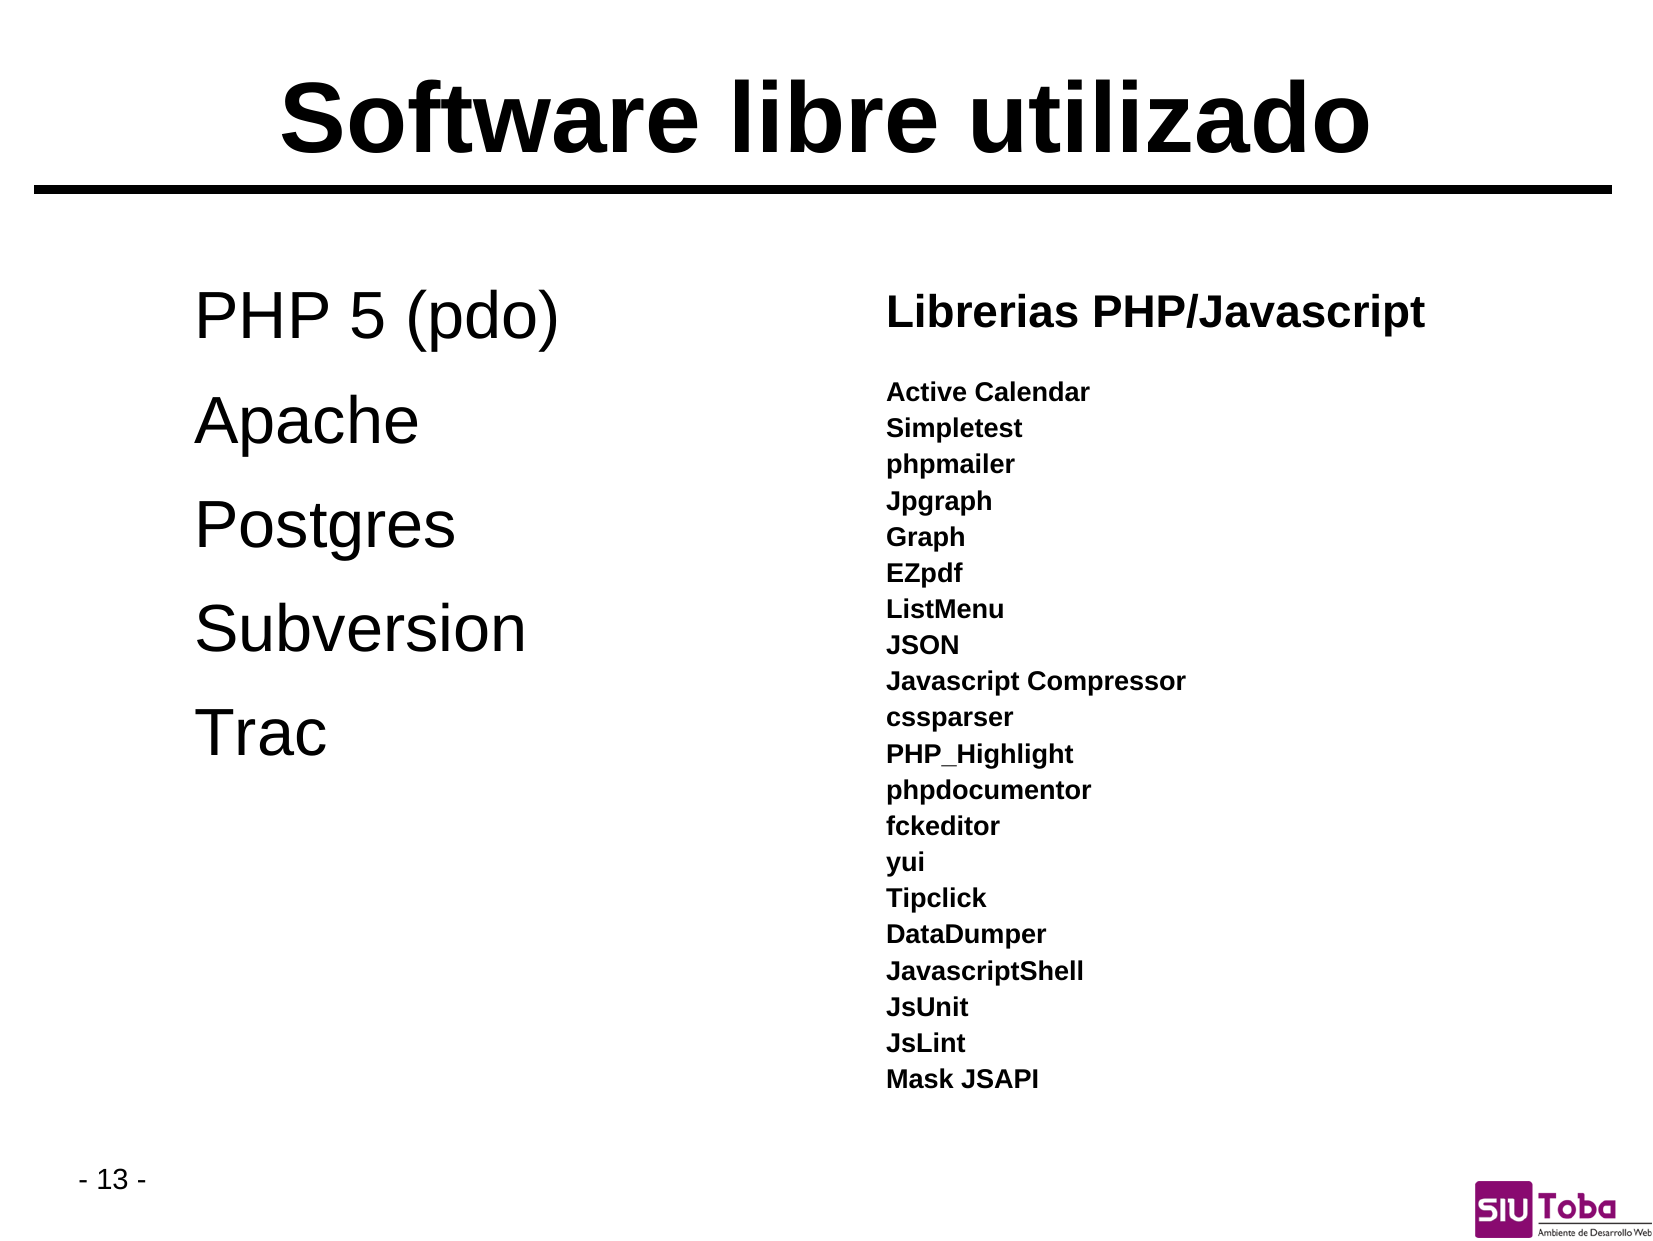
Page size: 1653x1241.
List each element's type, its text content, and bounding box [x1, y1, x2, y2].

list PHP 5 (pdo) Apache Postgres Subversion Trac [176, 278, 750, 905]
list Librerias PHP/Javascript Active Calendar Simpletest phpmailer Jpgraph Graph EZpdf ListMenu JSON Javascript Compressor cssparser PHP_Highlight phpdocumentor fckeditor yui Tipclick DataDumper JavascriptShell JsUnit JsLint Mask JSAPI [862, 286, 1500, 1111]
title Software libre utilizado [58, 47, 1594, 188]
picture [1475, 1181, 1652, 1238]
